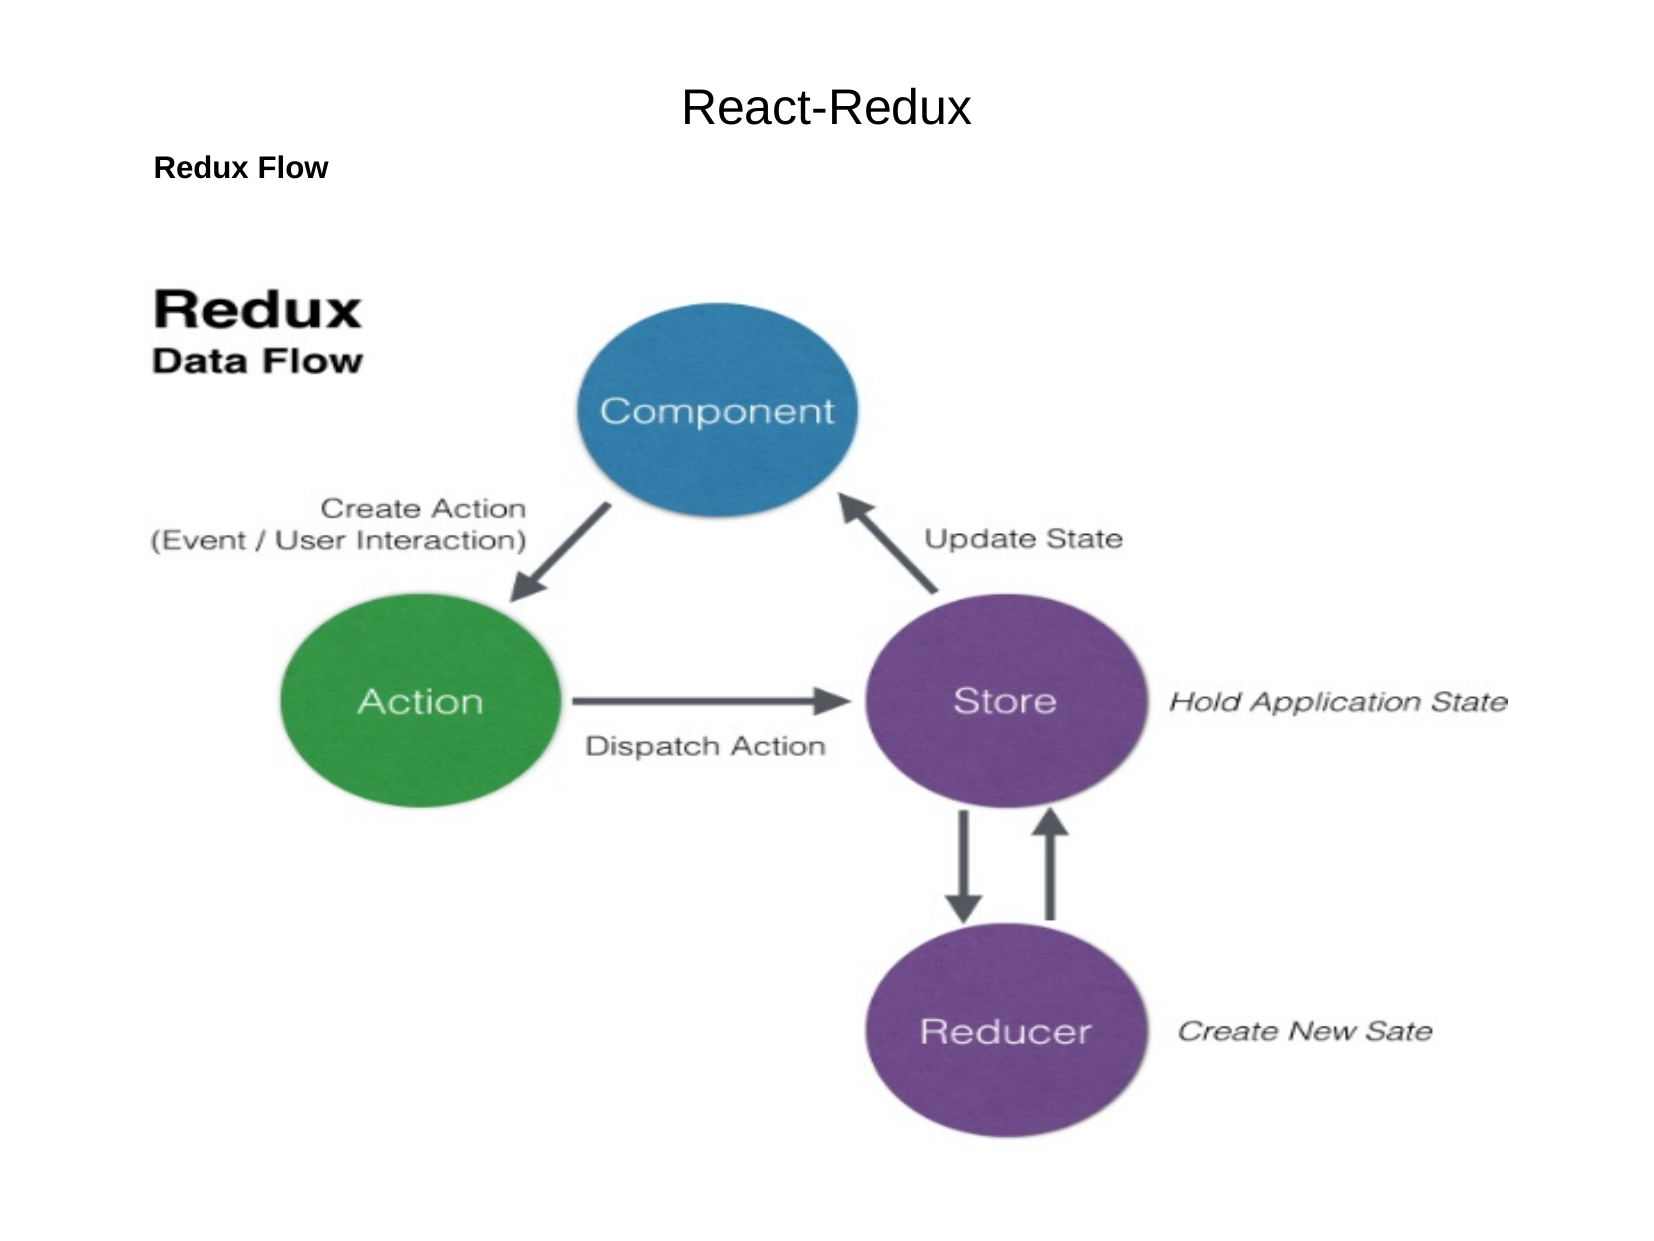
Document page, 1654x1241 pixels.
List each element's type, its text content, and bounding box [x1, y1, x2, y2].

title React-Redux [82, 49, 1571, 150]
list Redux Flow [82, 150, 1571, 294]
picture [90, 239, 1508, 1155]
